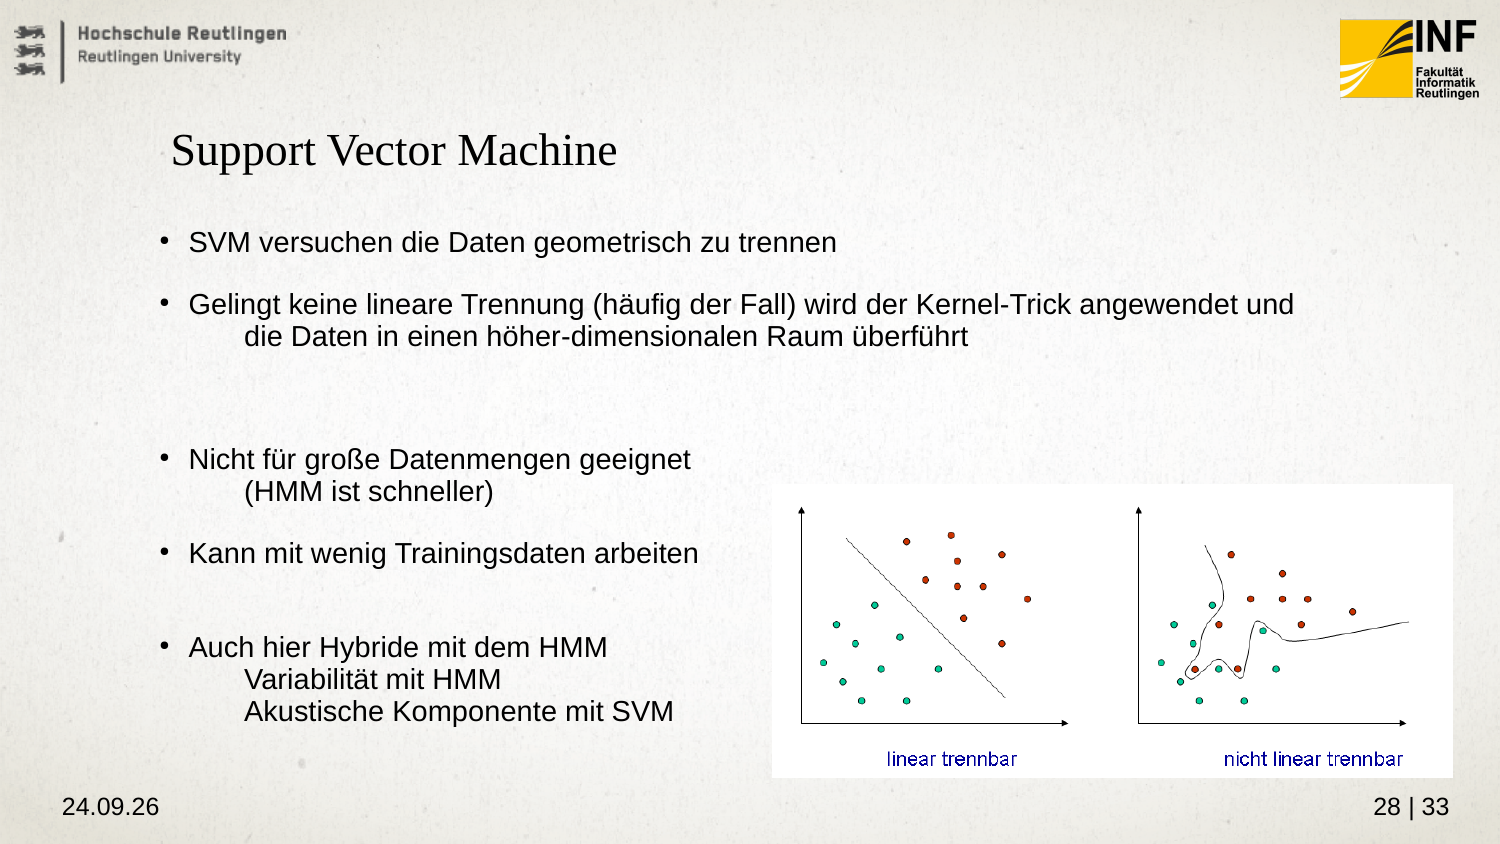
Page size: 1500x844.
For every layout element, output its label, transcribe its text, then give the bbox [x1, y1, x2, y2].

picture [0, 0, 1500, 844]
list SVM versuchen die Daten geometrisch zu trennen Gelingt keine lineare Trennung (häufig der Fall) wird der Kernel-Trick angewendet und die Daten in einen höher-dimensionalen Raum überführt Nicht für große Datenmengen geeignet (HMM ist schneller) Kann mit wenig Trainingsdaten arbeiten Auch hier Hybride mit dem HMM Variabilität mit HMM Akustische Komponente mit SVM [159, 225, 1341, 731]
title Support Vector Machine [159, 106, 1341, 188]
